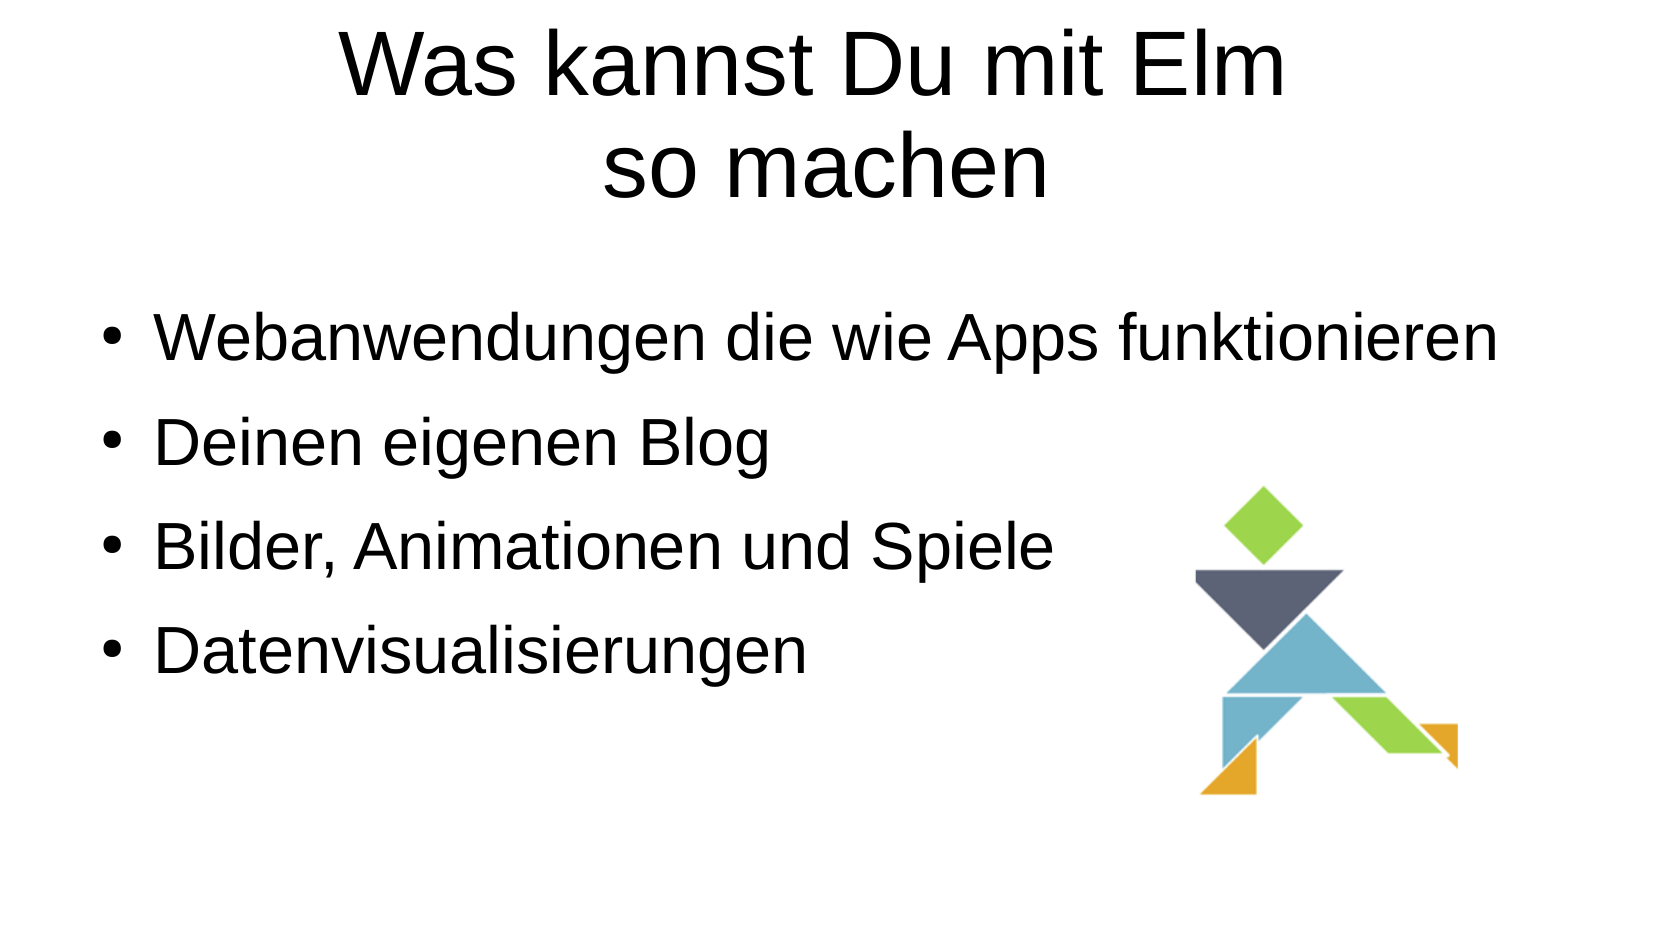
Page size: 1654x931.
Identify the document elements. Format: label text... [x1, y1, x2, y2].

picture [1192, 467, 1462, 804]
list Webanwendungen die wie Apps funktionieren Deinen eigenen Blog Bilder, Animationen und Spiele Datenvisualisierungen [82, 300, 1571, 804]
title Was kannst Du mit Elm so machen [82, 12, 1571, 218]
